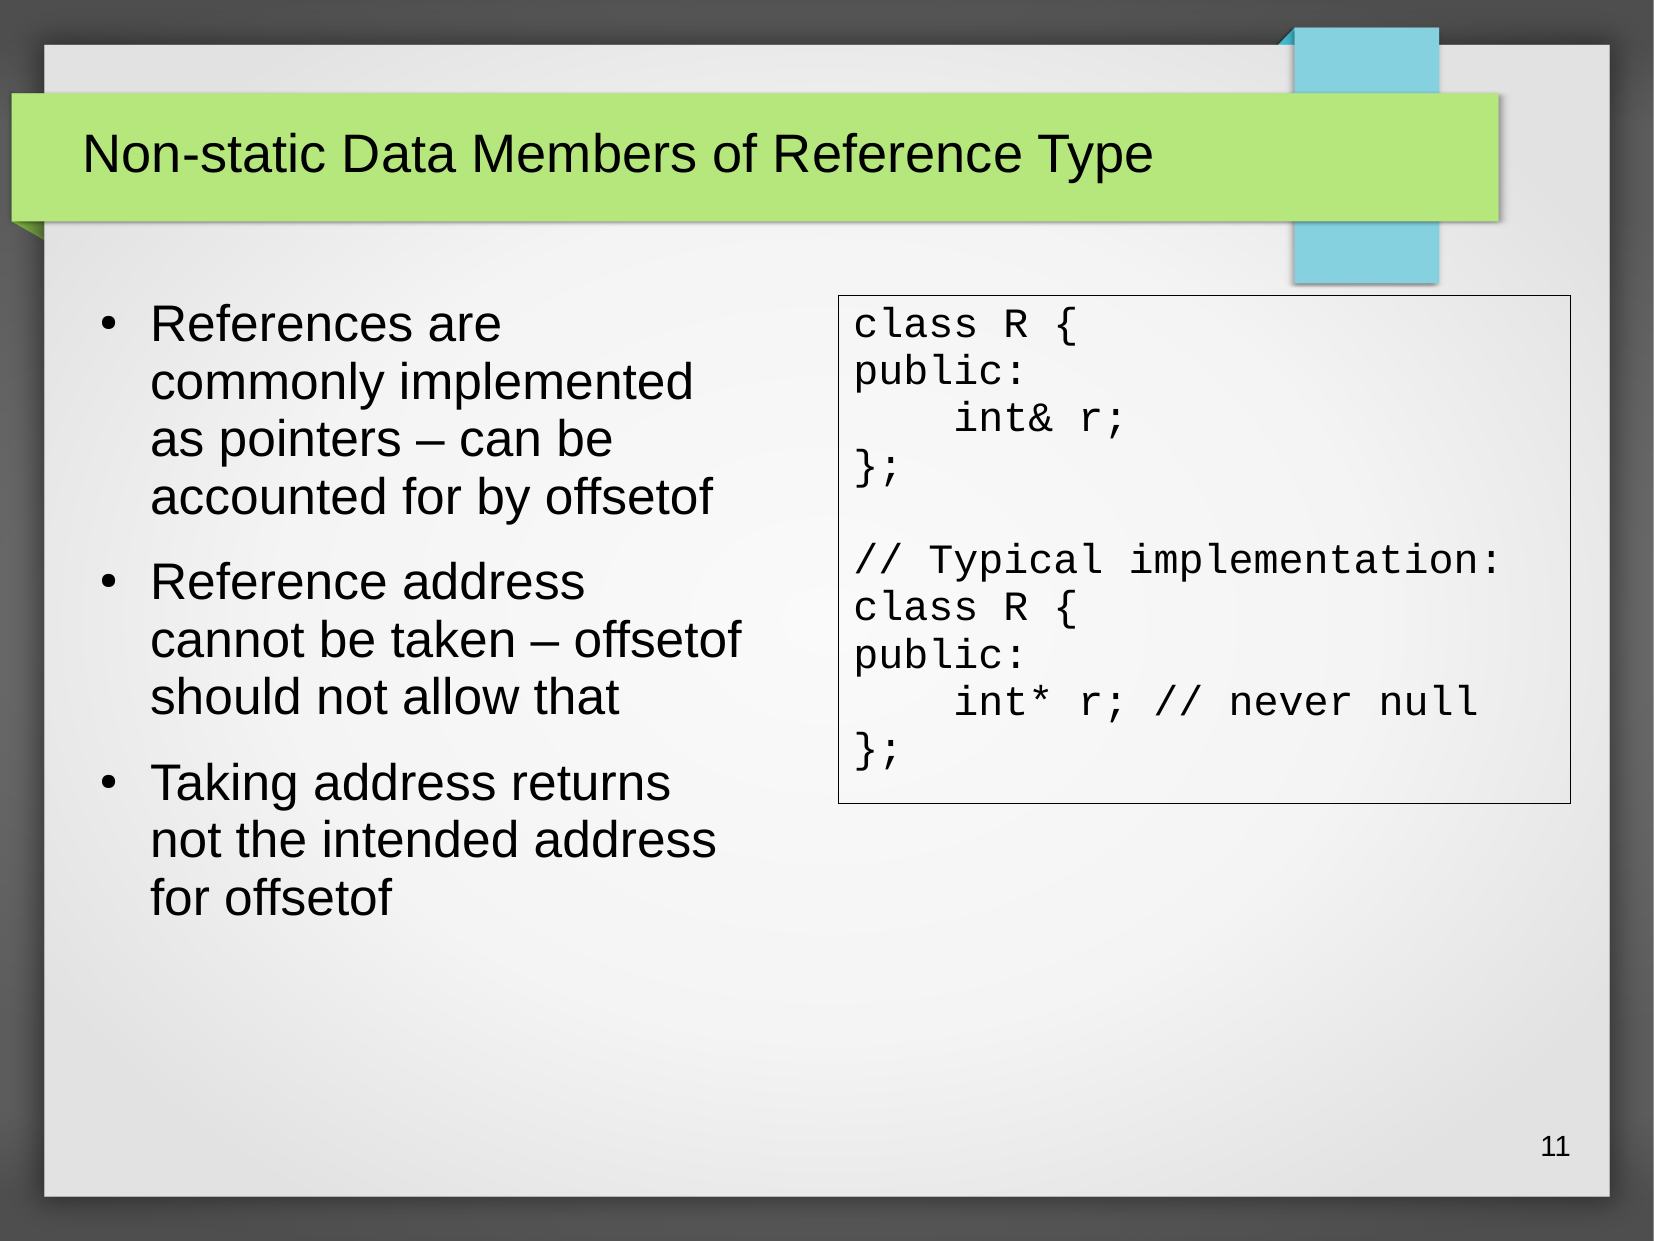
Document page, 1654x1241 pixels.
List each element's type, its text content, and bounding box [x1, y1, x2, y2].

text_box class R { public: int& r; }; // Typical implementation: class R { public: int* r; // never null }; [838, 295, 1571, 804]
picture [0, 0, 1654, 1241]
title Non-static Data Members of Reference Type [82, 94, 1264, 213]
list References are commonly implemented as pointers – can be accounted for by offsetof Reference address cannot be taken – offsetof should not allow that Taking address returns not the intended address for offsetof [82, 295, 745, 1015]
